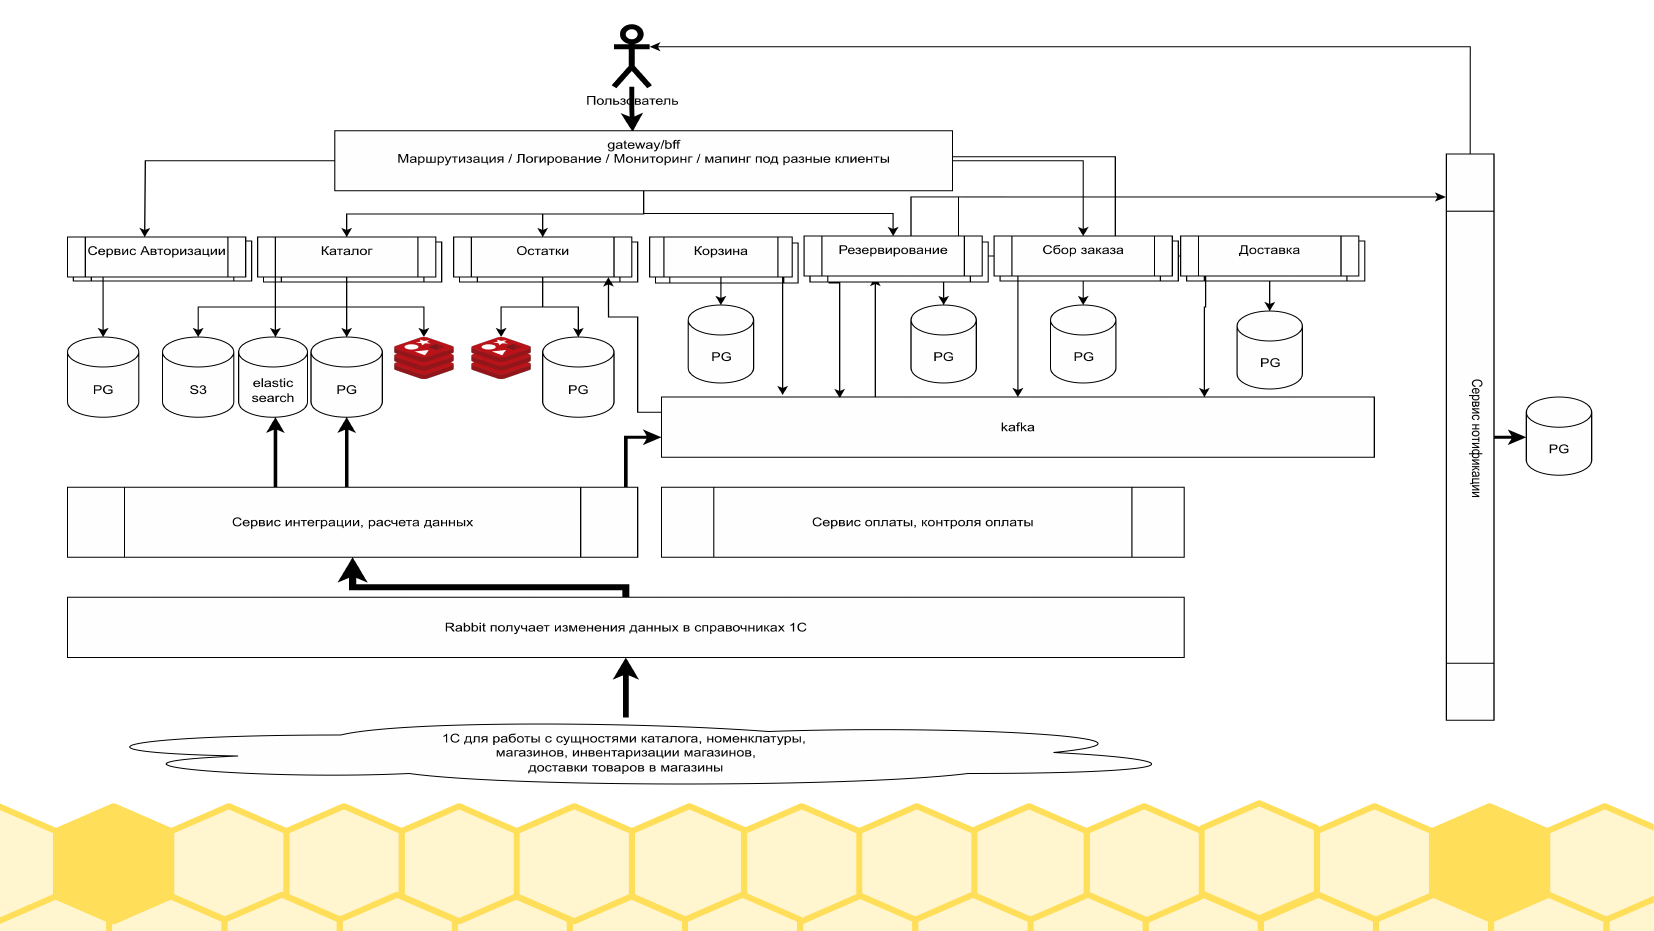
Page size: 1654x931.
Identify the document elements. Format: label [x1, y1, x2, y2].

picture [43, 14, 1604, 798]
